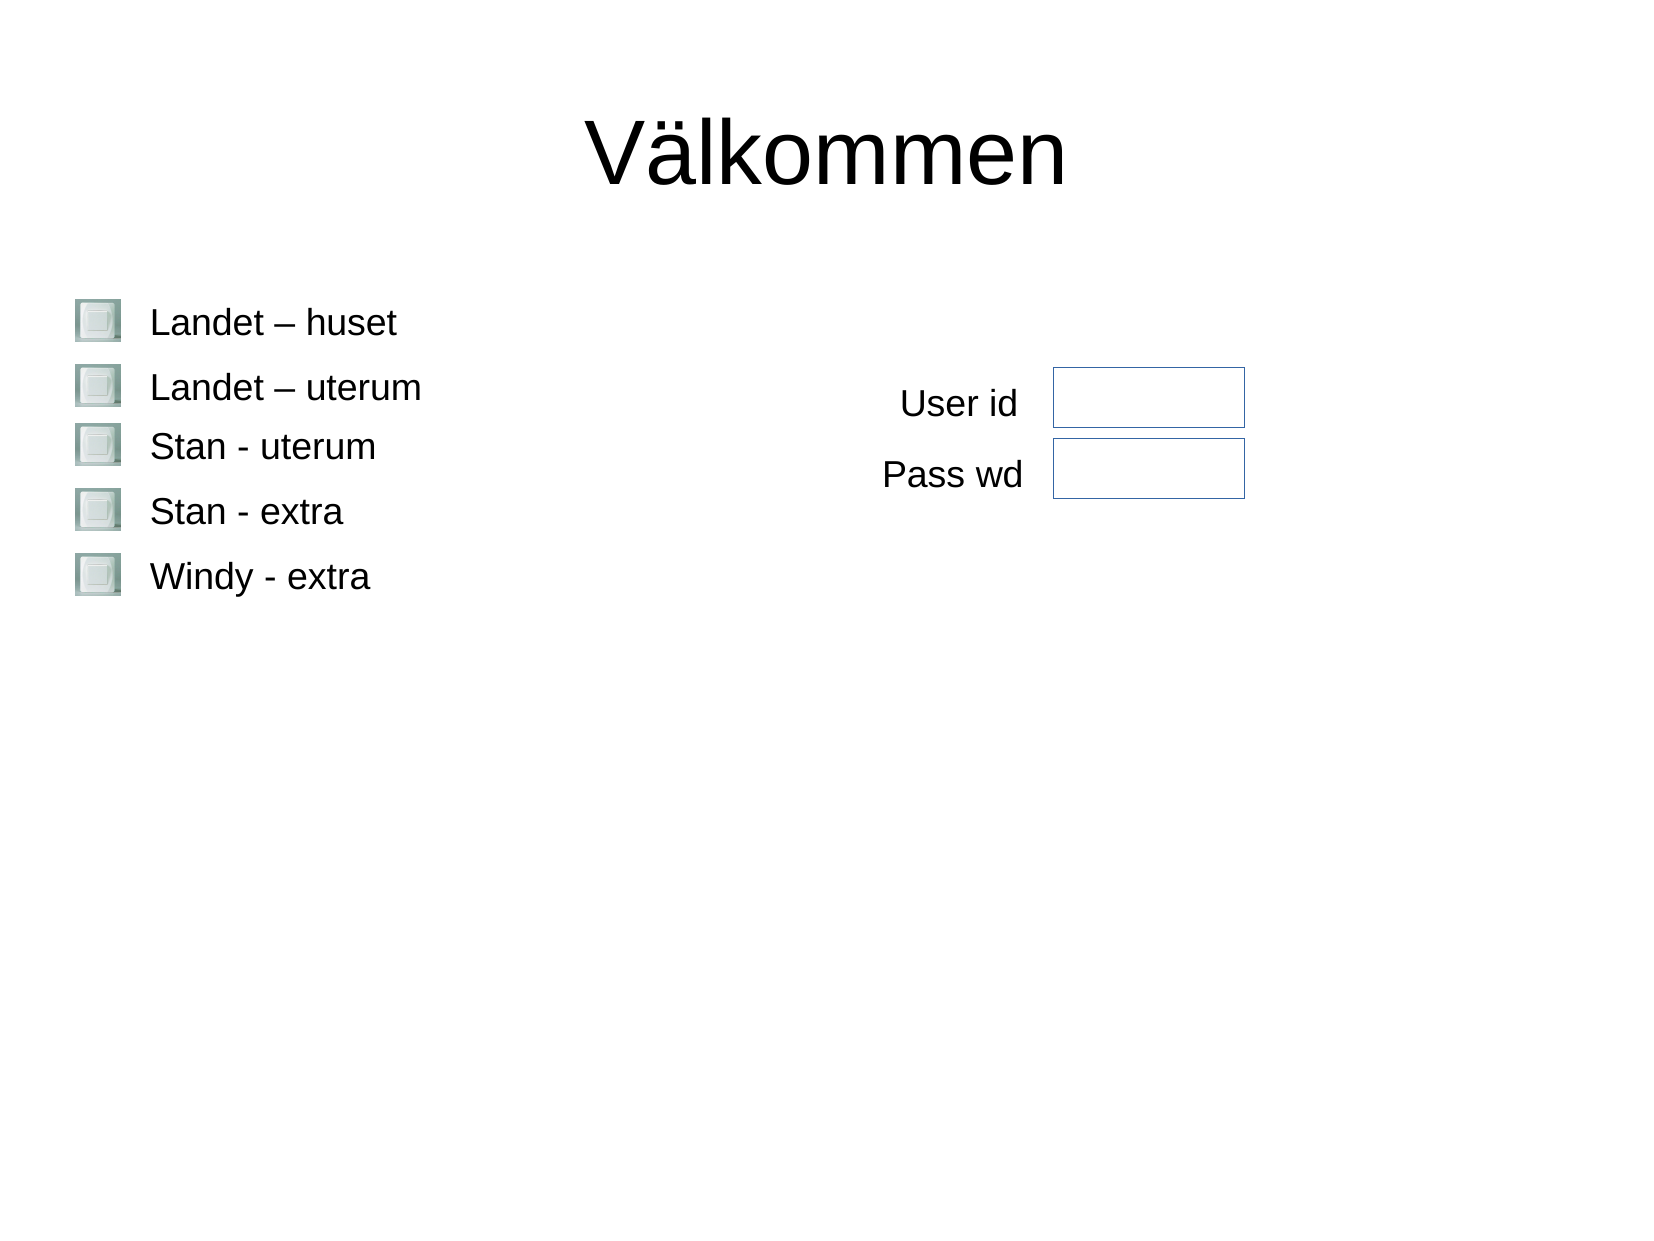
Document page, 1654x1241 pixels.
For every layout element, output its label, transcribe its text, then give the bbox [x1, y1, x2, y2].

text_box User id [885, 375, 1034, 432]
text_box Windy - extra [135, 548, 481, 605]
text_box Pass wd [867, 445, 1084, 503]
text_box Landet – huset [135, 294, 736, 351]
picture [75, 488, 121, 531]
text_box Landet – uterum [135, 359, 706, 416]
text_box Stan - uterum [135, 418, 631, 475]
picture [75, 299, 121, 342]
text_box [1053, 438, 1245, 499]
picture [75, 423, 121, 466]
title Välkommen [82, 49, 1571, 257]
text_box Stan - extra [135, 483, 481, 540]
text_box [1053, 367, 1245, 428]
picture [75, 553, 121, 596]
picture [75, 364, 121, 407]
